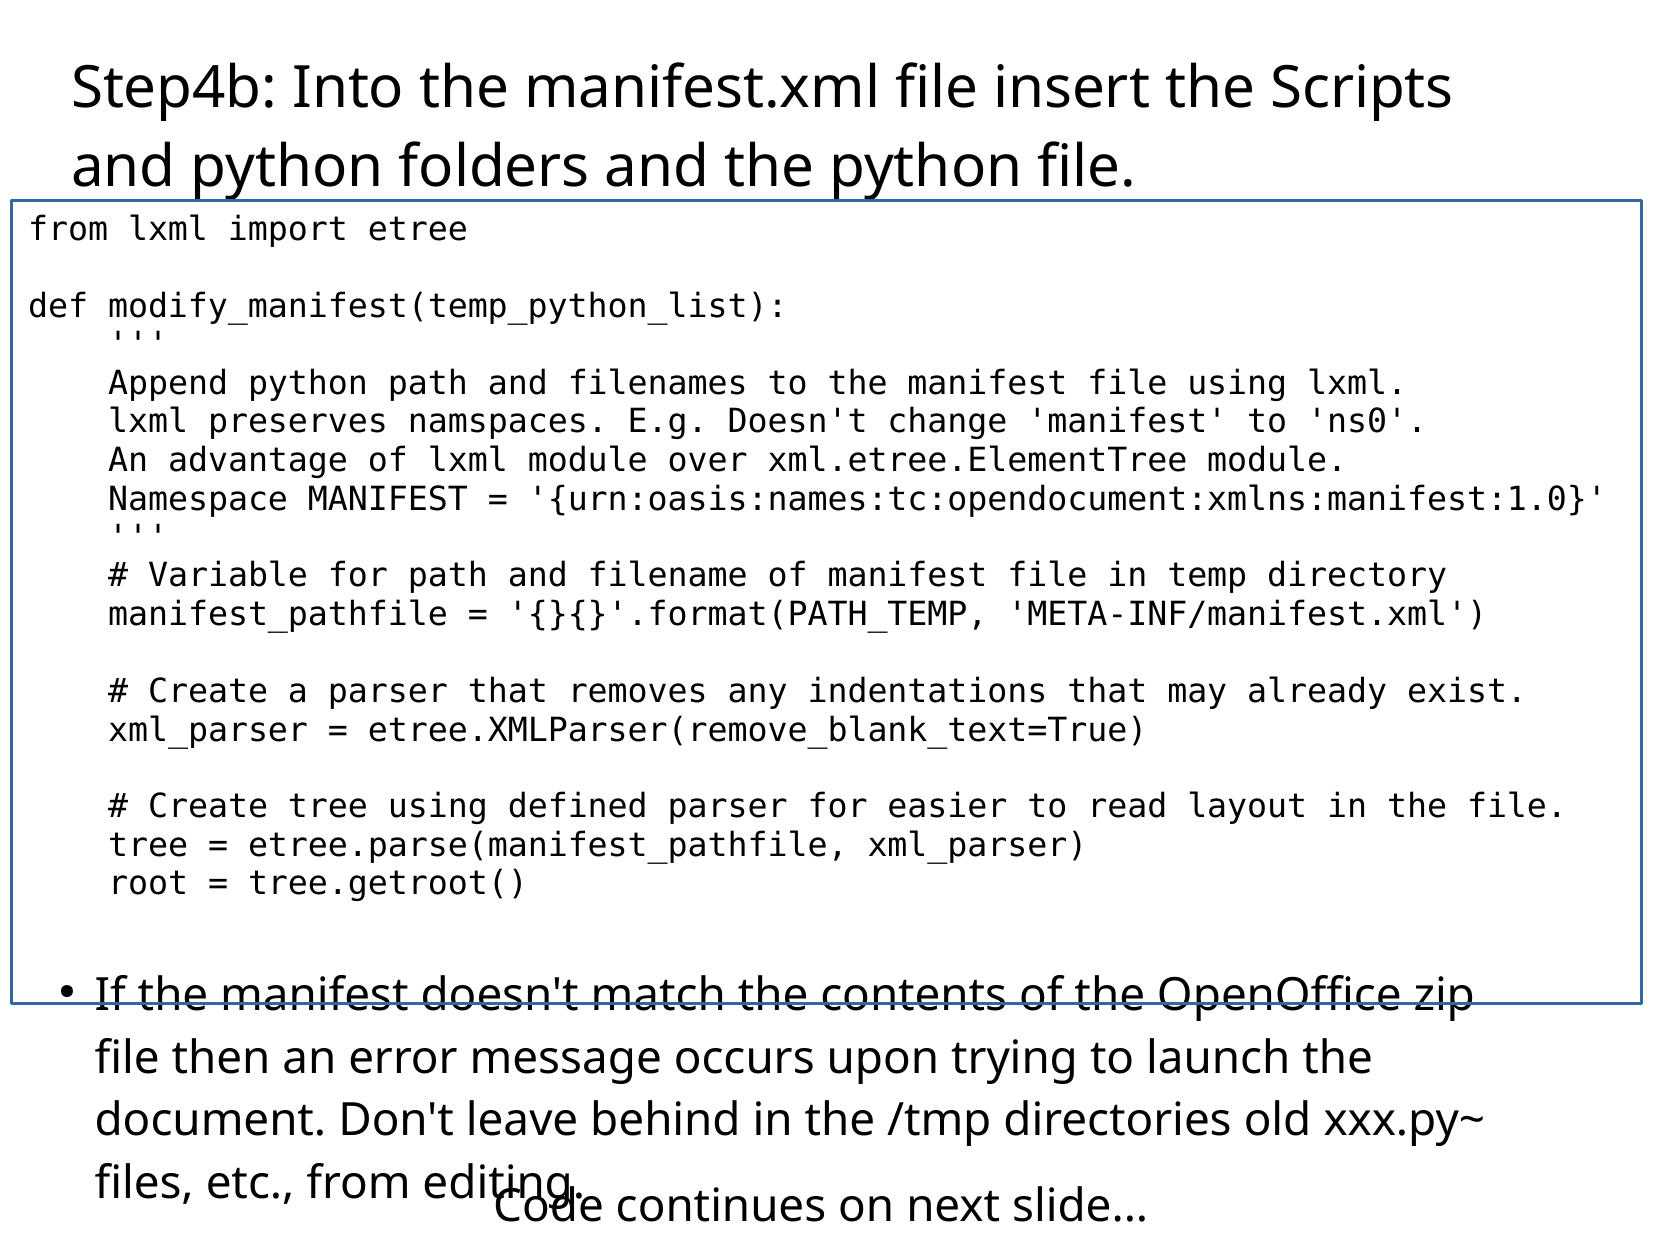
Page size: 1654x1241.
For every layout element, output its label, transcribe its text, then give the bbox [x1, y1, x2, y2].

text_box from lxml import etree def modify_manifest(temp_python_list): ''' Append python path and filenames to the manifest file using lxml. lxml preserves namspaces. E.g. Doesn't change 'manifest' to 'ns0'. An advantage of lxml module over xml.etree.ElementTree module. Namespace MANIFEST = '{urn:oasis:names:tc:opendocument:xmlns:manifest:1.0}' ''' # Variable for path and filename of manifest file in temp directory manifest_pathfile = '{}{}'.format(PATH_TEMP, 'META-INF/manifest.xml') # Create a parser that removes any indentations that may already exist. xml_parser = etree.XMLParser(remove_blank_text=True) # Create tree using defined parser for easier to read layout in the file. tree = etree.parse(manifest_pathfile, xml_parser) root = tree.getroot() [11, 200, 1642, 1004]
text_box Code continues on next slide... [59, 1160, 1548, 1241]
title Step4b: Into the manifest.xml file insert the Scripts and python folders and the python file. [70, 60, 1560, 189]
text_box If the manifest doesn't match the contents of the OpenOffice zip file then an error message occurs upon trying to launch the document. Don't leave behind in the /tmp directories old xxx.py~ files, etc., from editing. [59, 1010, 1548, 1160]
